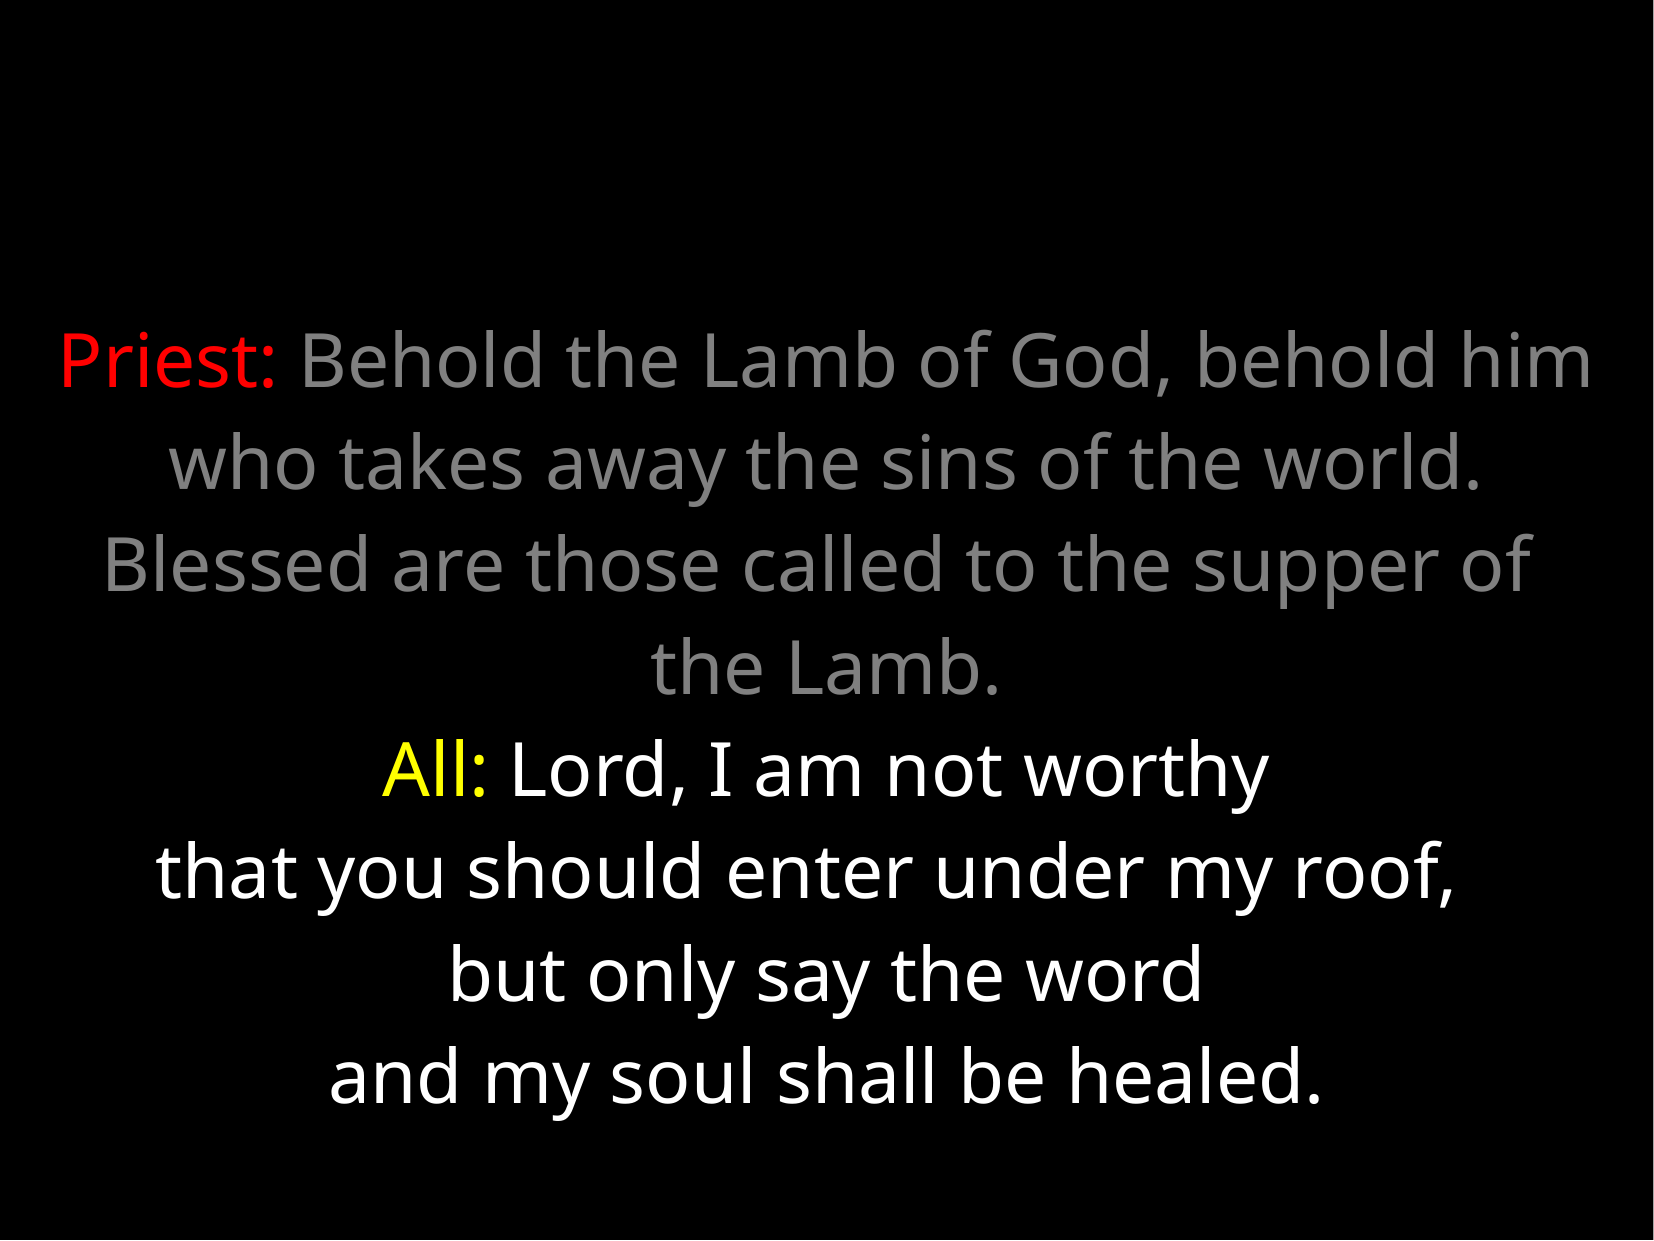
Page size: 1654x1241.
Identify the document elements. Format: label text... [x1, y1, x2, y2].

list Priest: Behold the Lamb of God, behold him who takes away the sins of the world. Blessed are those called to the supper of the Lamb. All: Lord, I am not worthy that you should enter under my roof, but only say the word and my soul shall be healed. [0, 307, 1654, 1241]
